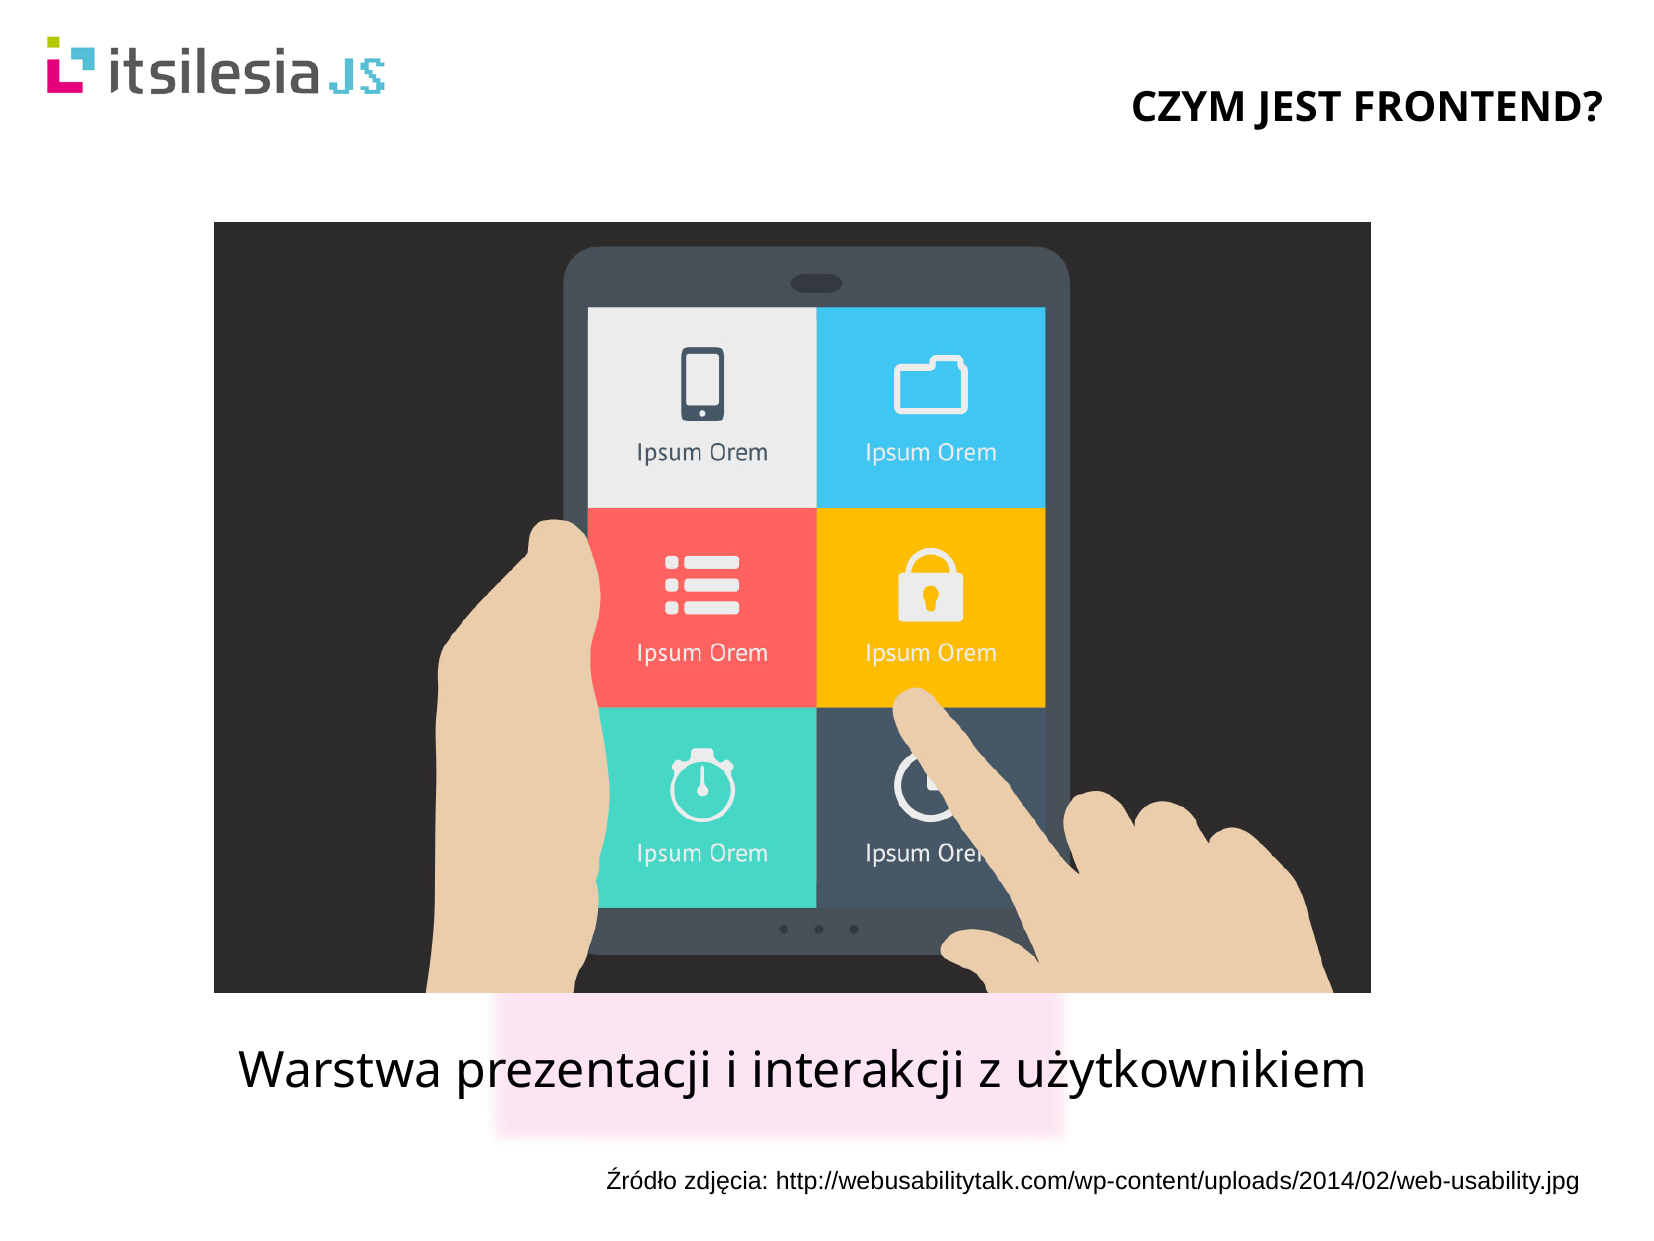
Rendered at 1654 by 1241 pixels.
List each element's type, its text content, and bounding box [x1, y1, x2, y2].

text_box CZYM JEST FRONTEND? [177, 41, 1619, 136]
text_box Warstwa prezentacji i interakcji z użytkownikiem [82, 992, 1524, 1087]
picture [0, 0, 1654, 1241]
text_box Źródło zdjęcia: http://webusabilitytalk.com/wp-content/uploads/2014/02/web-usability.jpg [366, 1159, 1598, 1217]
